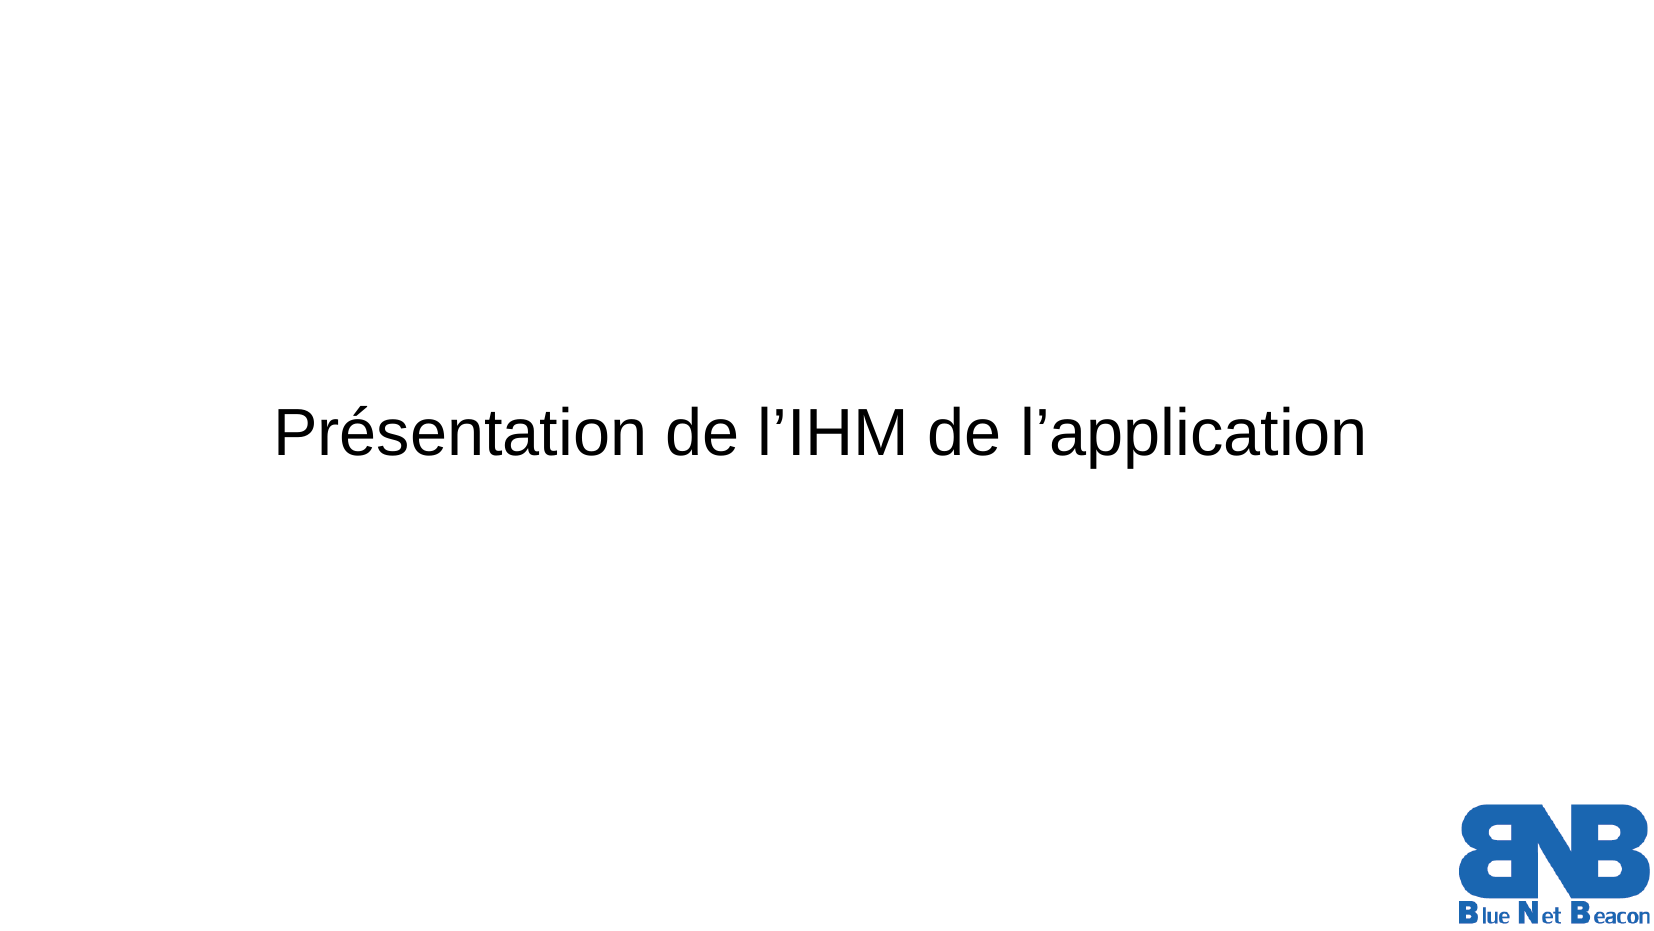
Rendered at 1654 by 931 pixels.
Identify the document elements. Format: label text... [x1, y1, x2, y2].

title Présentation de l’IHM de l’application [76, 354, 1566, 510]
picture [1459, 797, 1650, 930]
